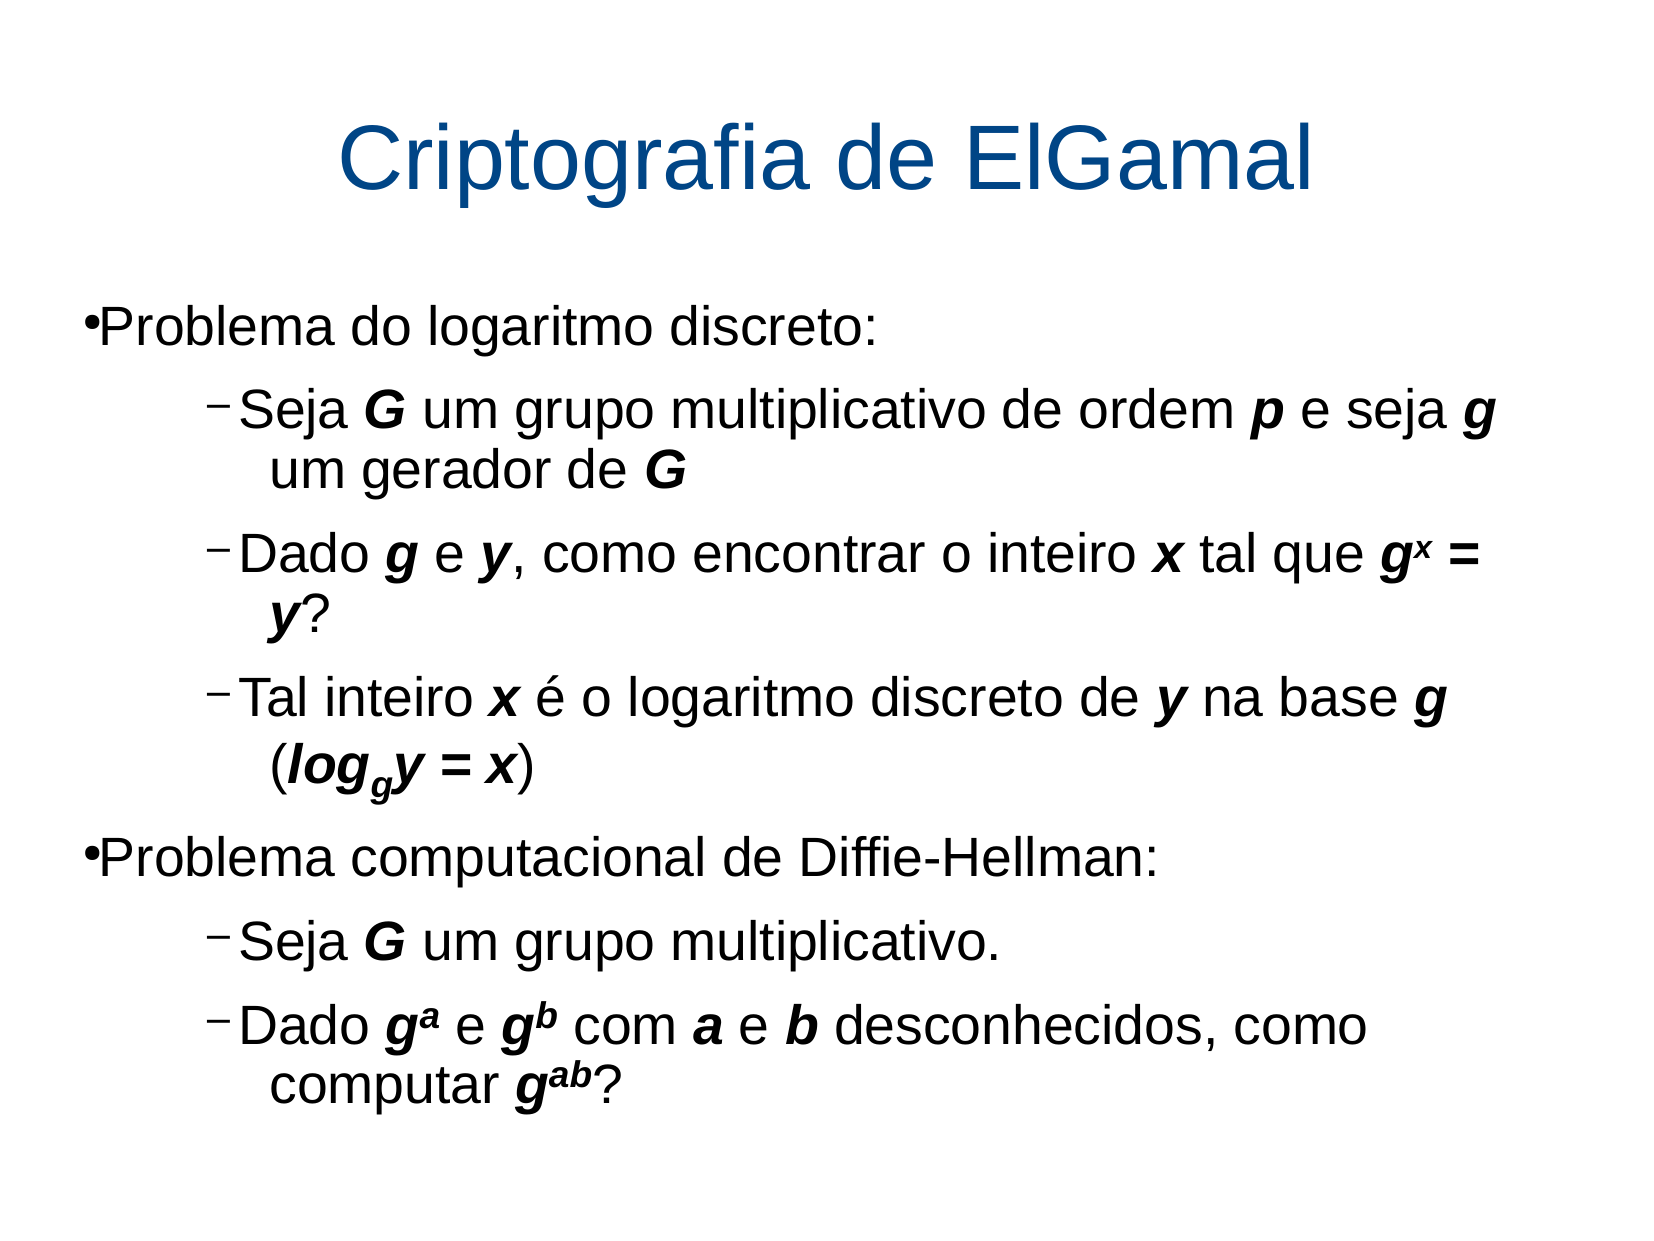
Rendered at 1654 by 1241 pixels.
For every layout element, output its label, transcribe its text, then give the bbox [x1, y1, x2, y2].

title Criptografia de ElGamal [82, 49, 1571, 257]
list Problema do logaritmo discreto: Seja G um grupo multiplicativo de ordem p e seja g um gerador de G Dado g e y, como encontrar o inteiro x tal que gx = y? Tal inteiro x é o logaritmo discreto de y na base g (loggy = x) Problema computacional de Diffie-Hellman: Seja G um grupo multiplicativo. Dado ga e gb com a e b desconhecidos, como computar gab? [82, 290, 1538, 1126]
